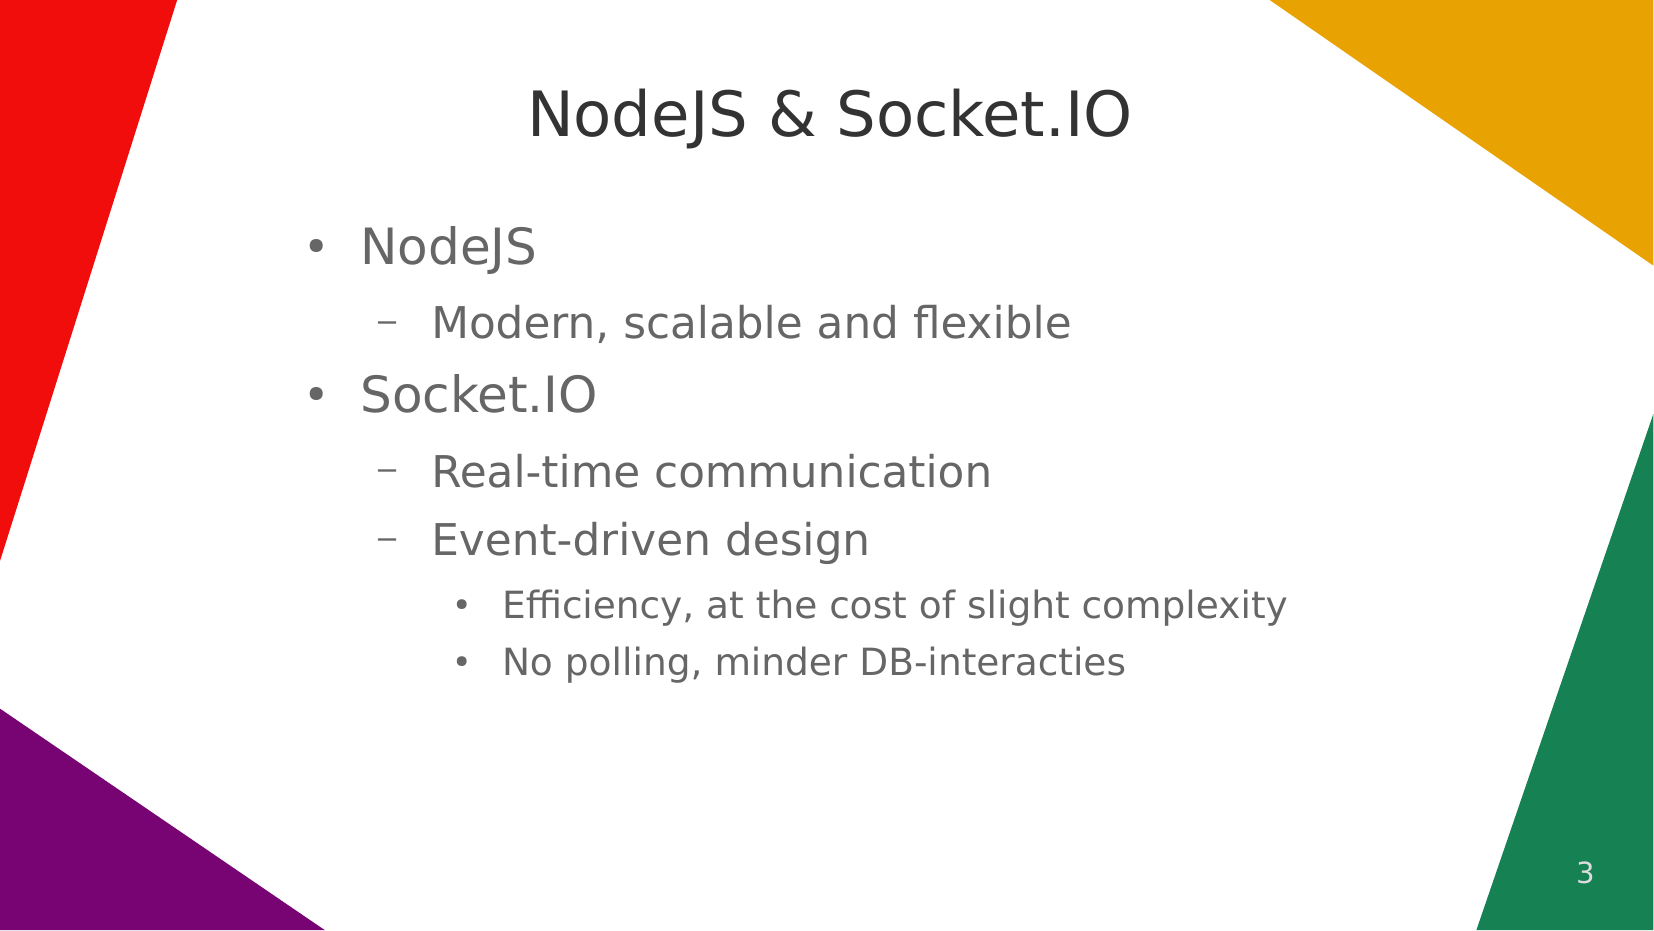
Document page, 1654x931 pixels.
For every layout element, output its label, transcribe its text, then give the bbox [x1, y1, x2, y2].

list NodeJS Modern, scalable and flexible Socket.IO Real-time communication Event-driven design Efficiency, at the cost of slight complexity No polling, minder DB-interacties [289, 217, 1372, 817]
title NodeJS & Socket.IO [289, 37, 1372, 193]
